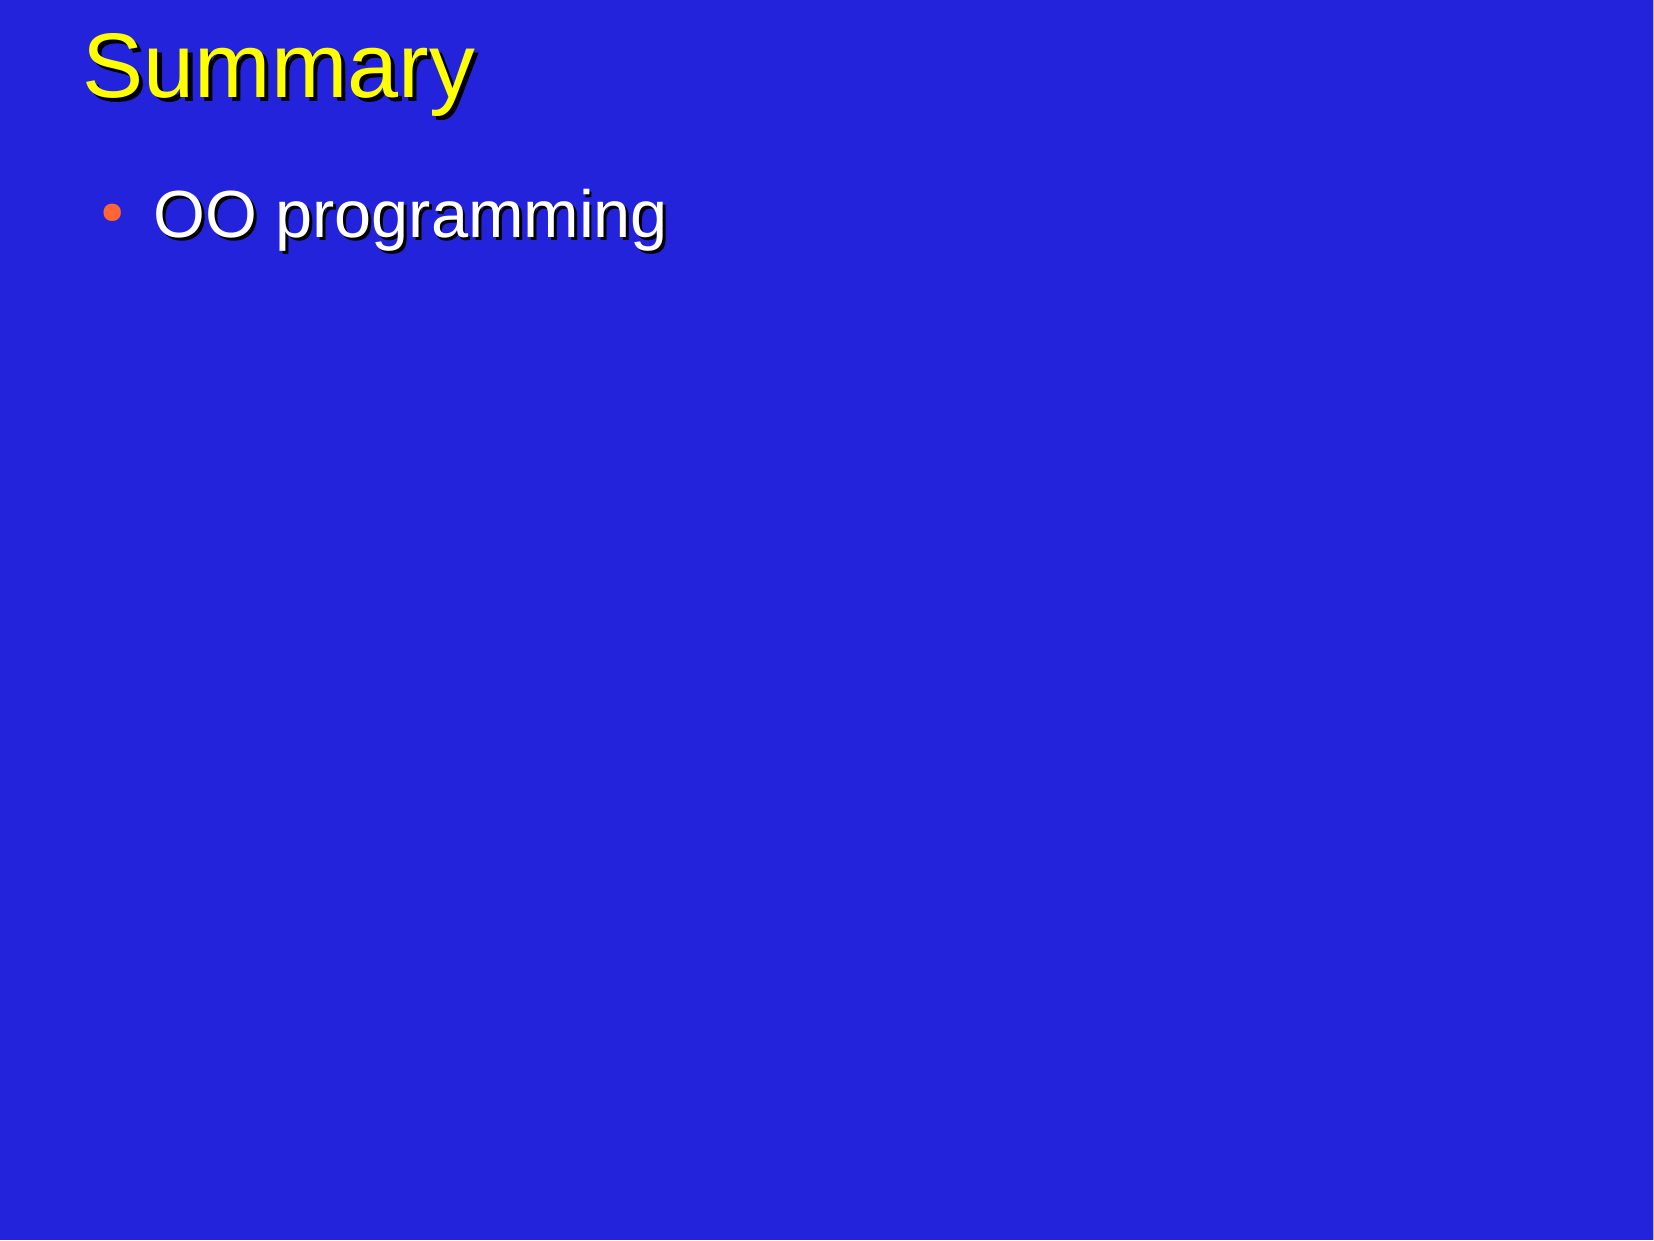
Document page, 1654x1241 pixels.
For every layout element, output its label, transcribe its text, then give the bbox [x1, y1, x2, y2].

list OO programming [82, 177, 1571, 1182]
title Summary [82, 2, 1571, 130]
